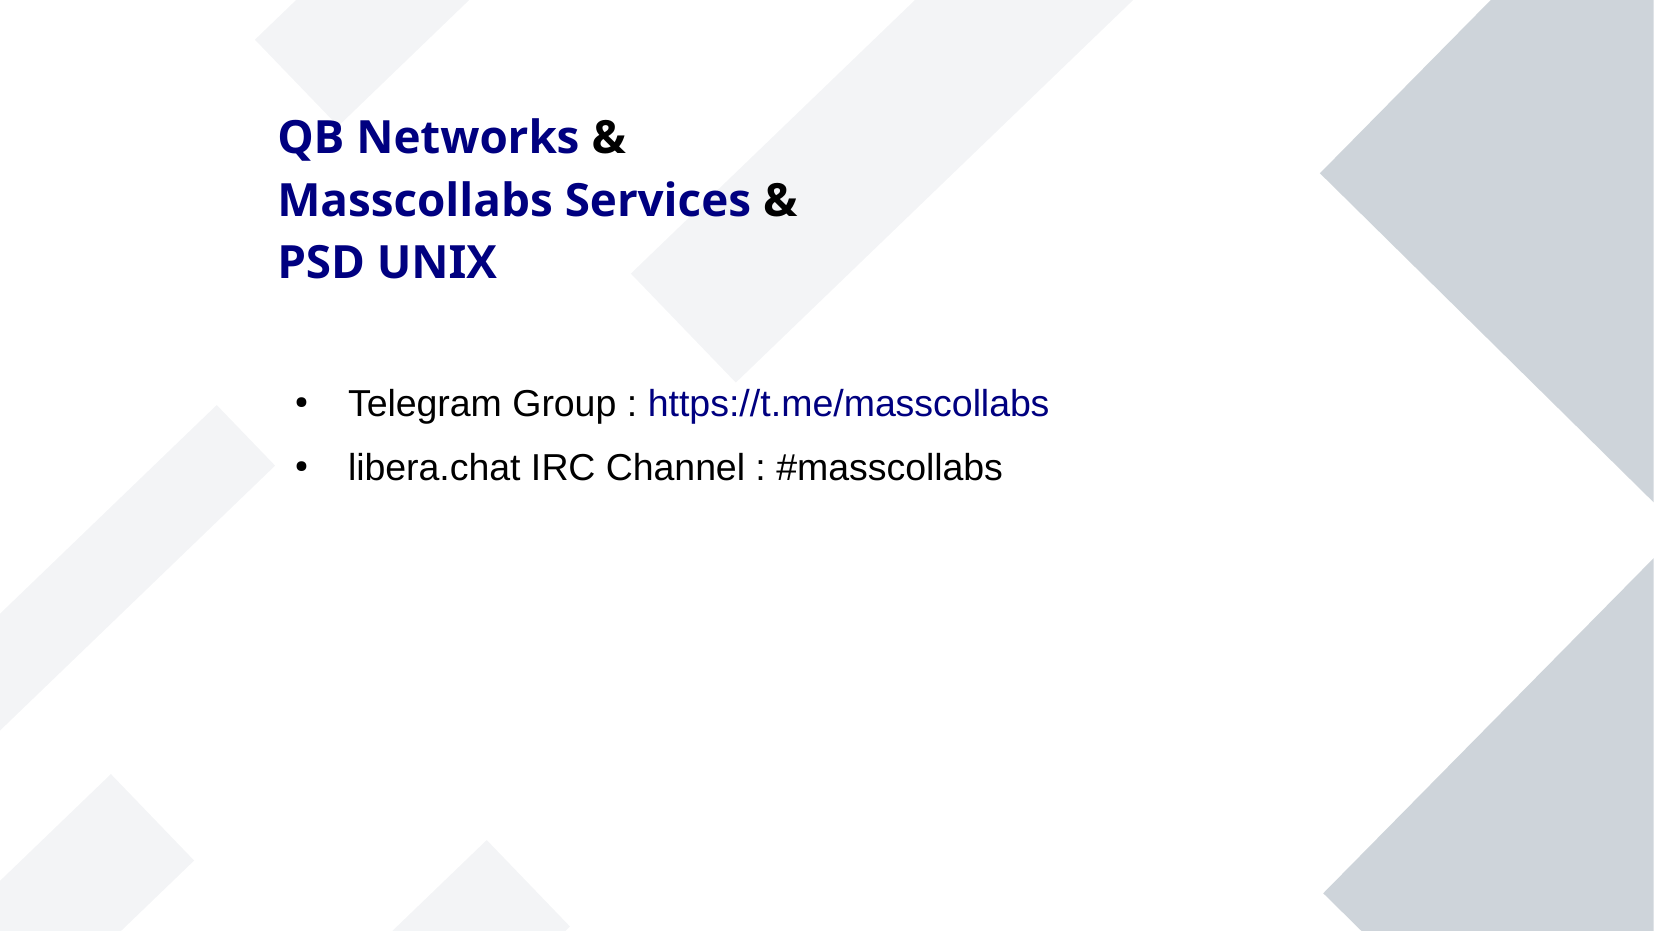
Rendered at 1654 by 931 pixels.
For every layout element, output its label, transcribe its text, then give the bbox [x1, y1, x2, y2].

text_box Telegram Group : https://t.me/masscollabs libera.chat IRC Channel : #masscollabs [262, 375, 1313, 496]
text_box QB Networks & Masscollabs Services & PSD UNIX [262, 97, 848, 301]
